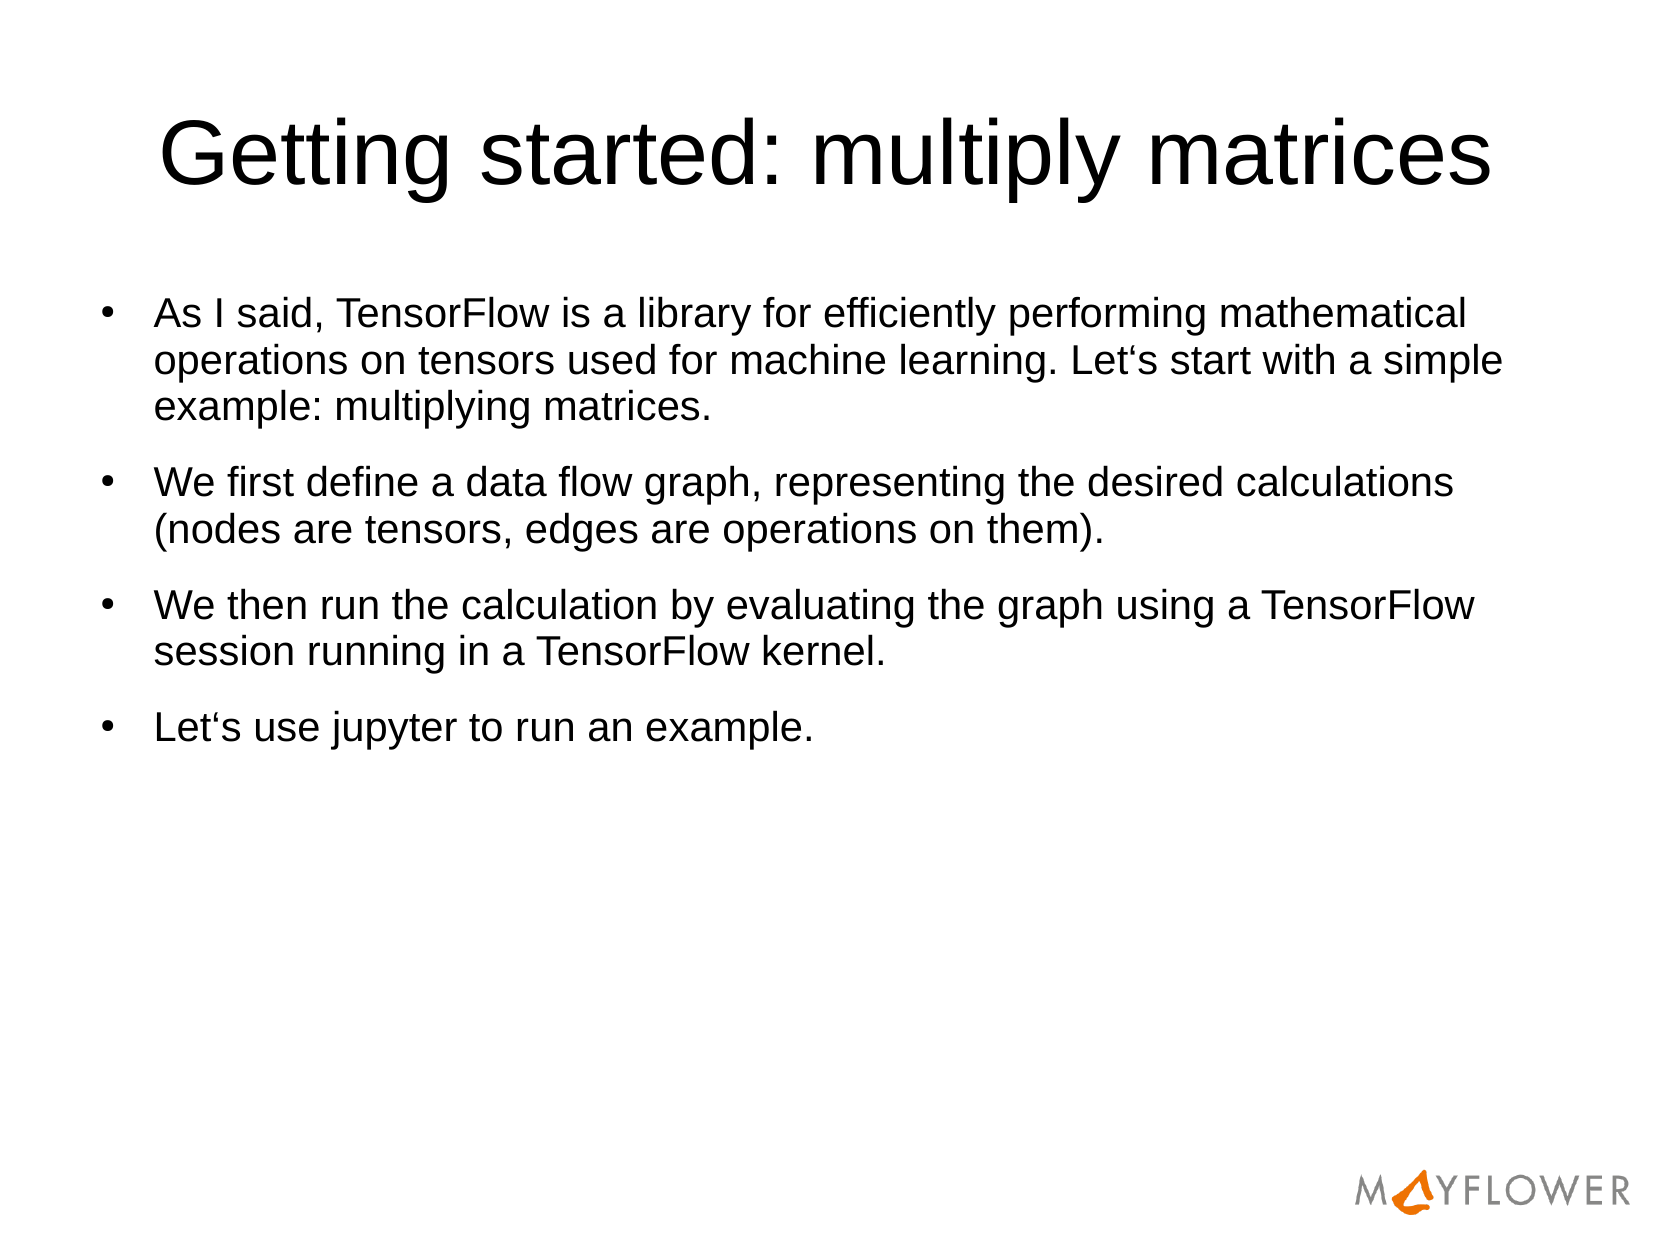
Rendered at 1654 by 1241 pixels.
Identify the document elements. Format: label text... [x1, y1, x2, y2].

picture [1355, 1169, 1630, 1215]
title Getting started: multiply matrices [82, 49, 1571, 257]
list As I said, TensorFlow is a library for efficiently performing mathematical operations on tensors used for machine learning. Let‘s start with a simple example: multiplying matrices. We first define a data flow graph, representing the desired calculations (nodes are tensors, edges are operations on them). We then run the calculation by evaluating the graph using a TensorFlow session running in a TensorFlow kernel. Let‘s use jupyter to run an example. [82, 290, 1571, 1010]
